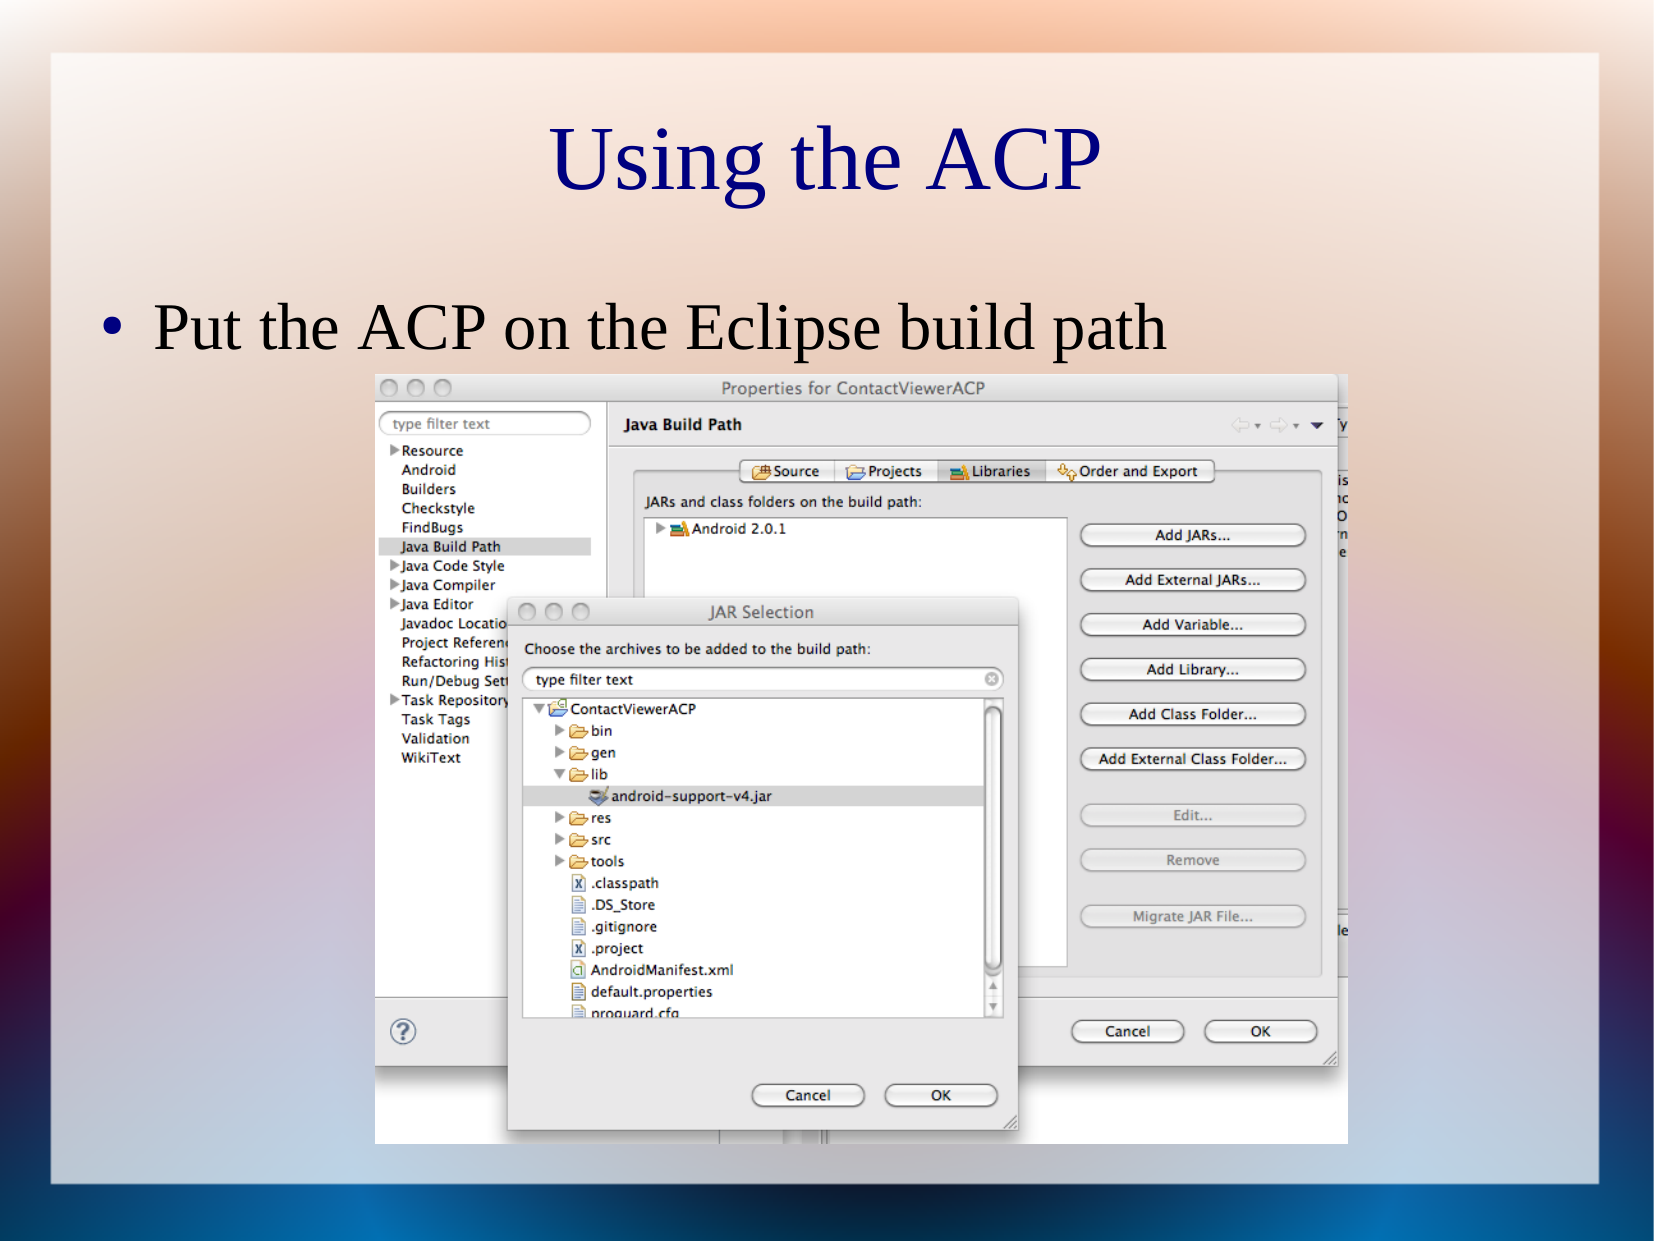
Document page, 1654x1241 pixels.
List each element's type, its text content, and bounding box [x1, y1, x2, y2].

picture [0, 0, 1654, 1241]
list Put the ACP on the Eclipse build path [82, 290, 1571, 1034]
title Using the ACP [82, 55, 1571, 263]
